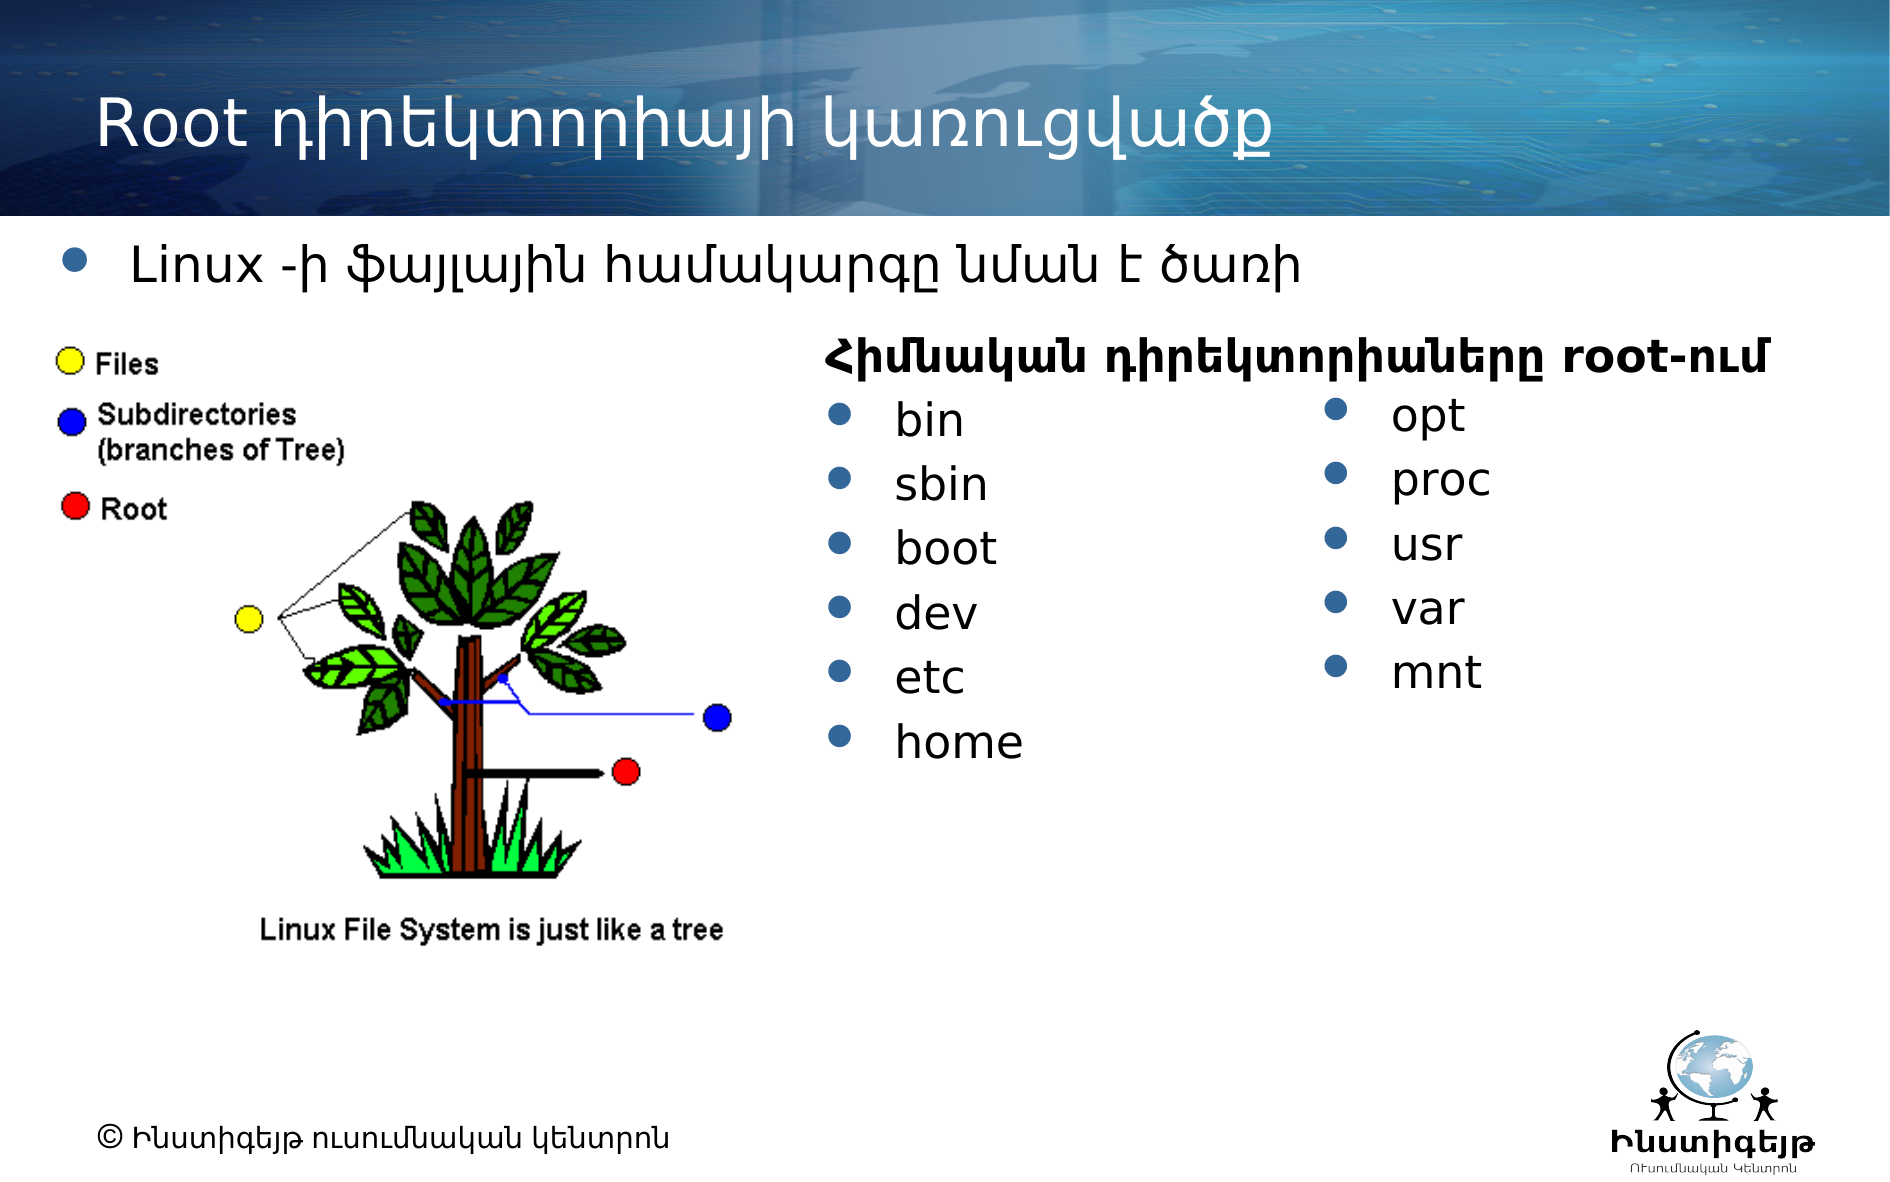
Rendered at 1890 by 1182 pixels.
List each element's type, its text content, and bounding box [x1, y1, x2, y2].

picture [1612, 1030, 1815, 1175]
list Linux -ի ֆայլային համակարգը նման է ծառի [59, 236, 1831, 1001]
list opt proc usr var mnt [1321, 393, 1765, 868]
picture [0, 0, 1890, 216]
picture [42, 336, 875, 1013]
list Հիմնական դիրեկտորիաները root-ում bin sbin boot dev etc home [825, 334, 1810, 809]
title Root դիրեկտորիայի կառուցվածք [94, 47, 1793, 217]
